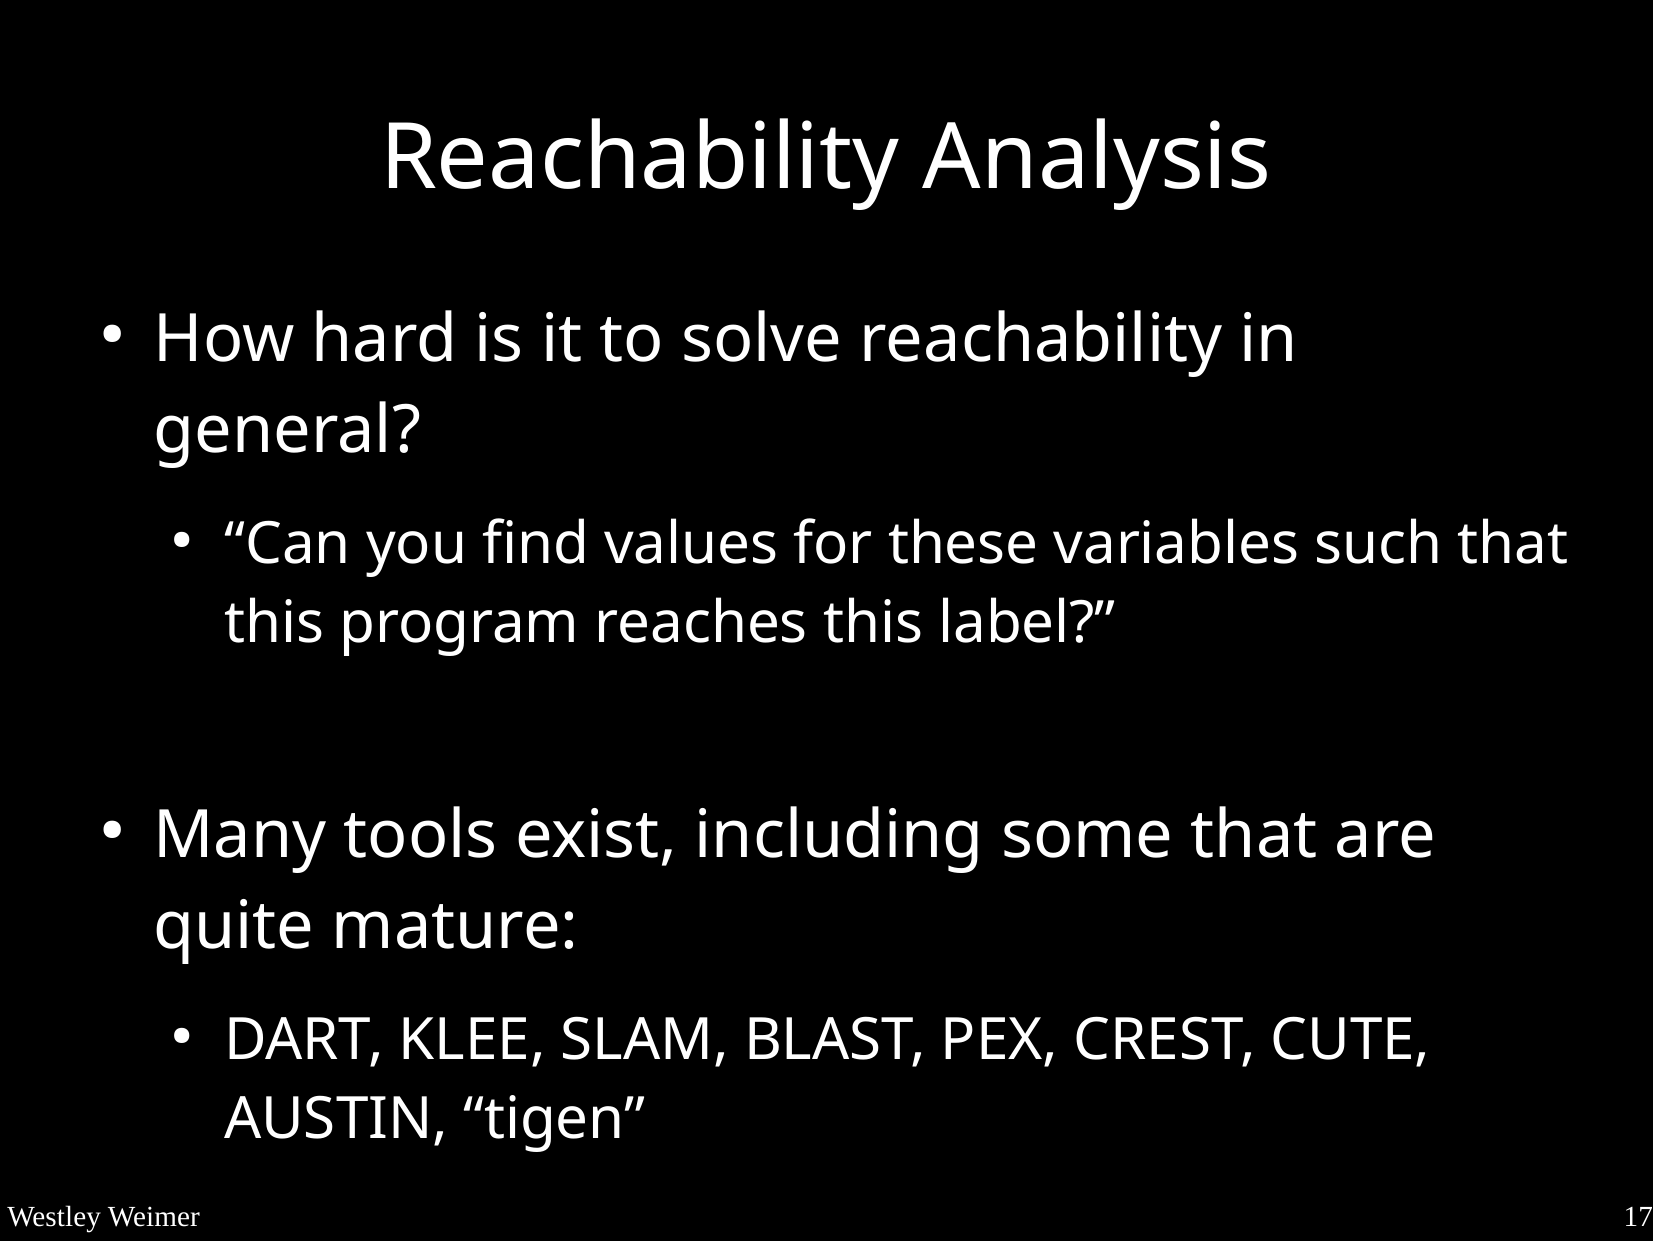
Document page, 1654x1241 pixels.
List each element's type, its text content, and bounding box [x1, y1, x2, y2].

list How hard is it to solve reachability in general? “Can you find values for these variables such that this program reaches this label?” Many tools exist, including some that are quite mature: DART, KLEE, SLAM, BLAST, PEX, CREST, CUTE, AUSTIN, “tigen” [82, 290, 1571, 1109]
title Reachability Analysis [82, 49, 1571, 257]
